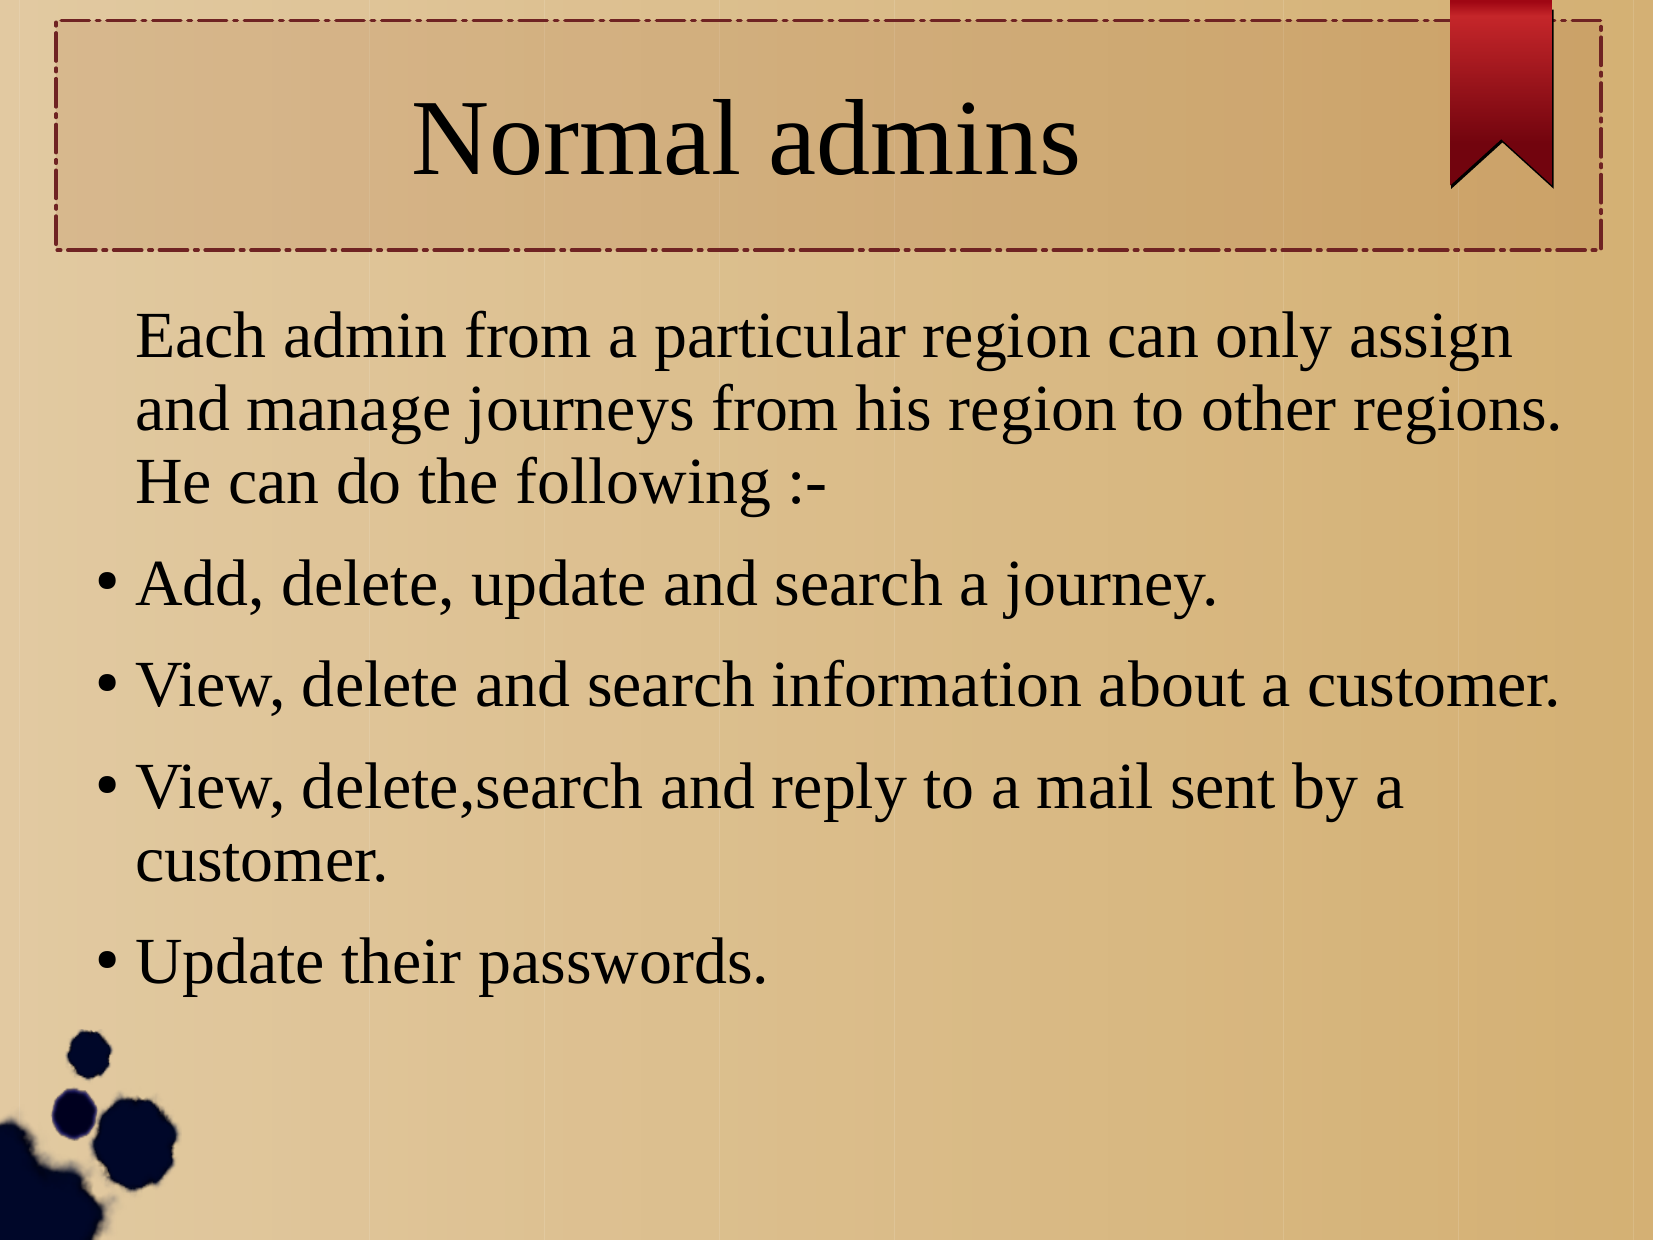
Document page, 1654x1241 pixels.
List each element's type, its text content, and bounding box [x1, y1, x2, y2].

list Each admin from a particular region can only assign and manage journeys from his region to other regions. He can do the following :- Add, delete, update and search a journey. View, delete and search information about a customer. View, delete,search and reply to a mail sent by a customer. Update their passwords. [82, 299, 1571, 1019]
title Normal admins [82, 47, 1411, 229]
